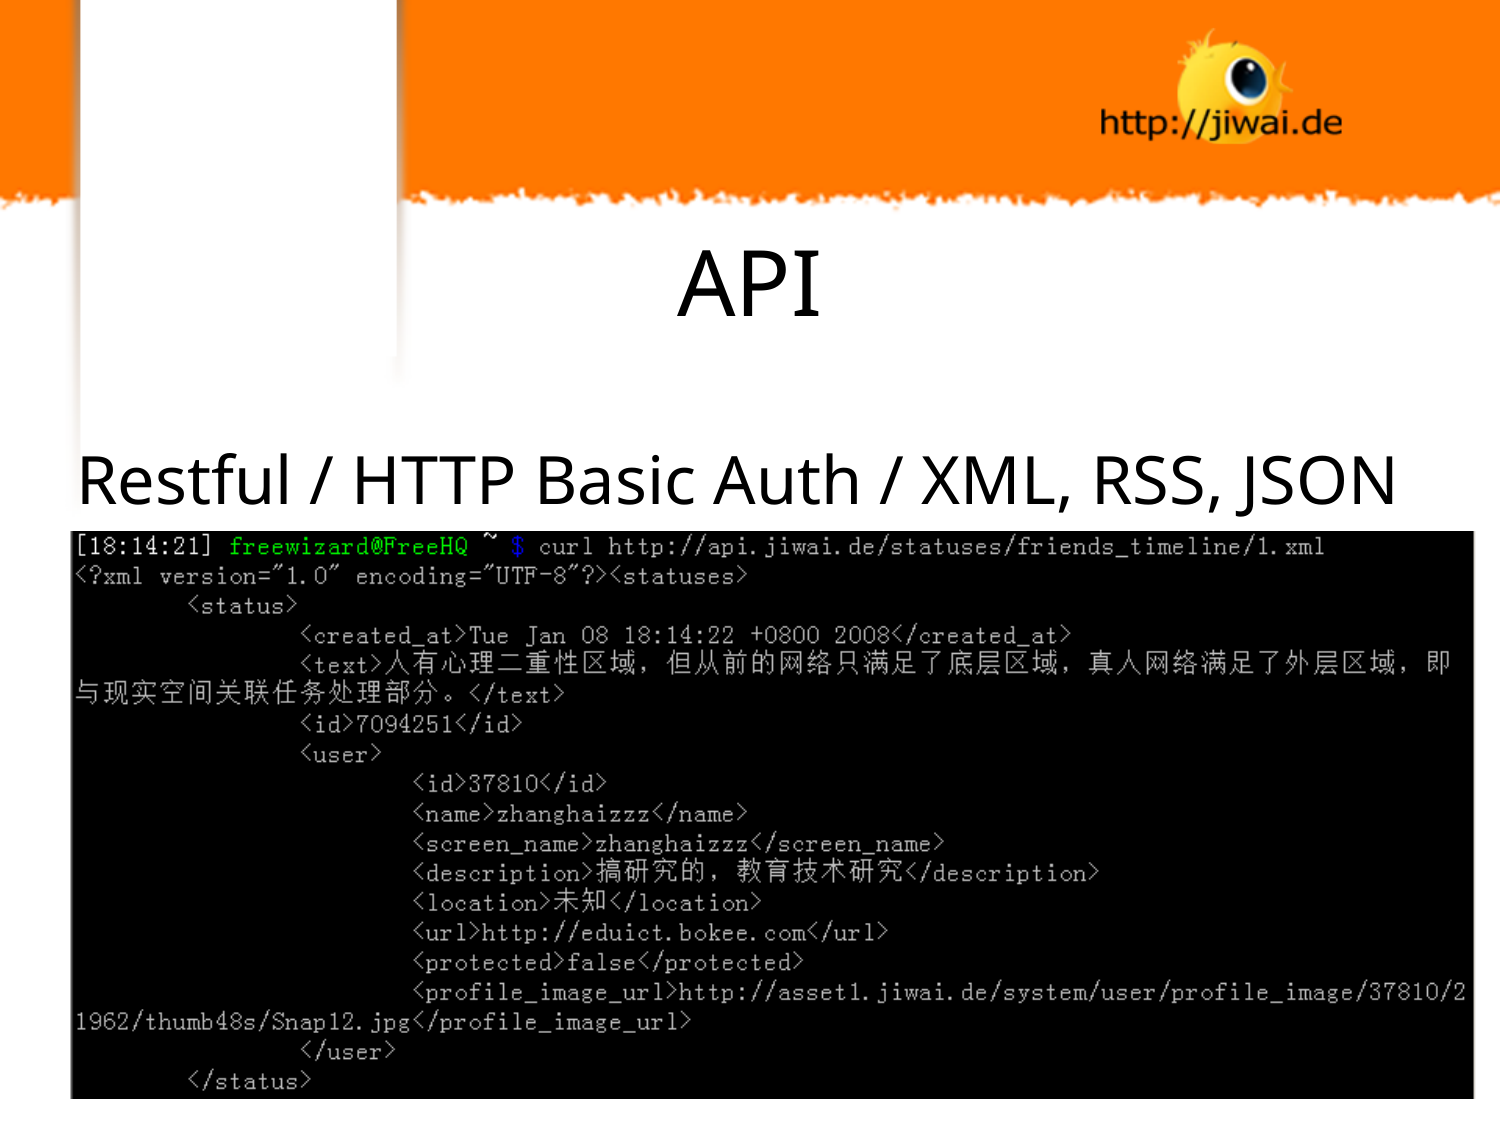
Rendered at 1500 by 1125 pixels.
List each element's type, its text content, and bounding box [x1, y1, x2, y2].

title API [75, 210, 1426, 399]
picture [0, 0, 1500, 1125]
list Restful / HTTP Basic Auth / XML, RSS, JSON [61, 426, 1447, 532]
